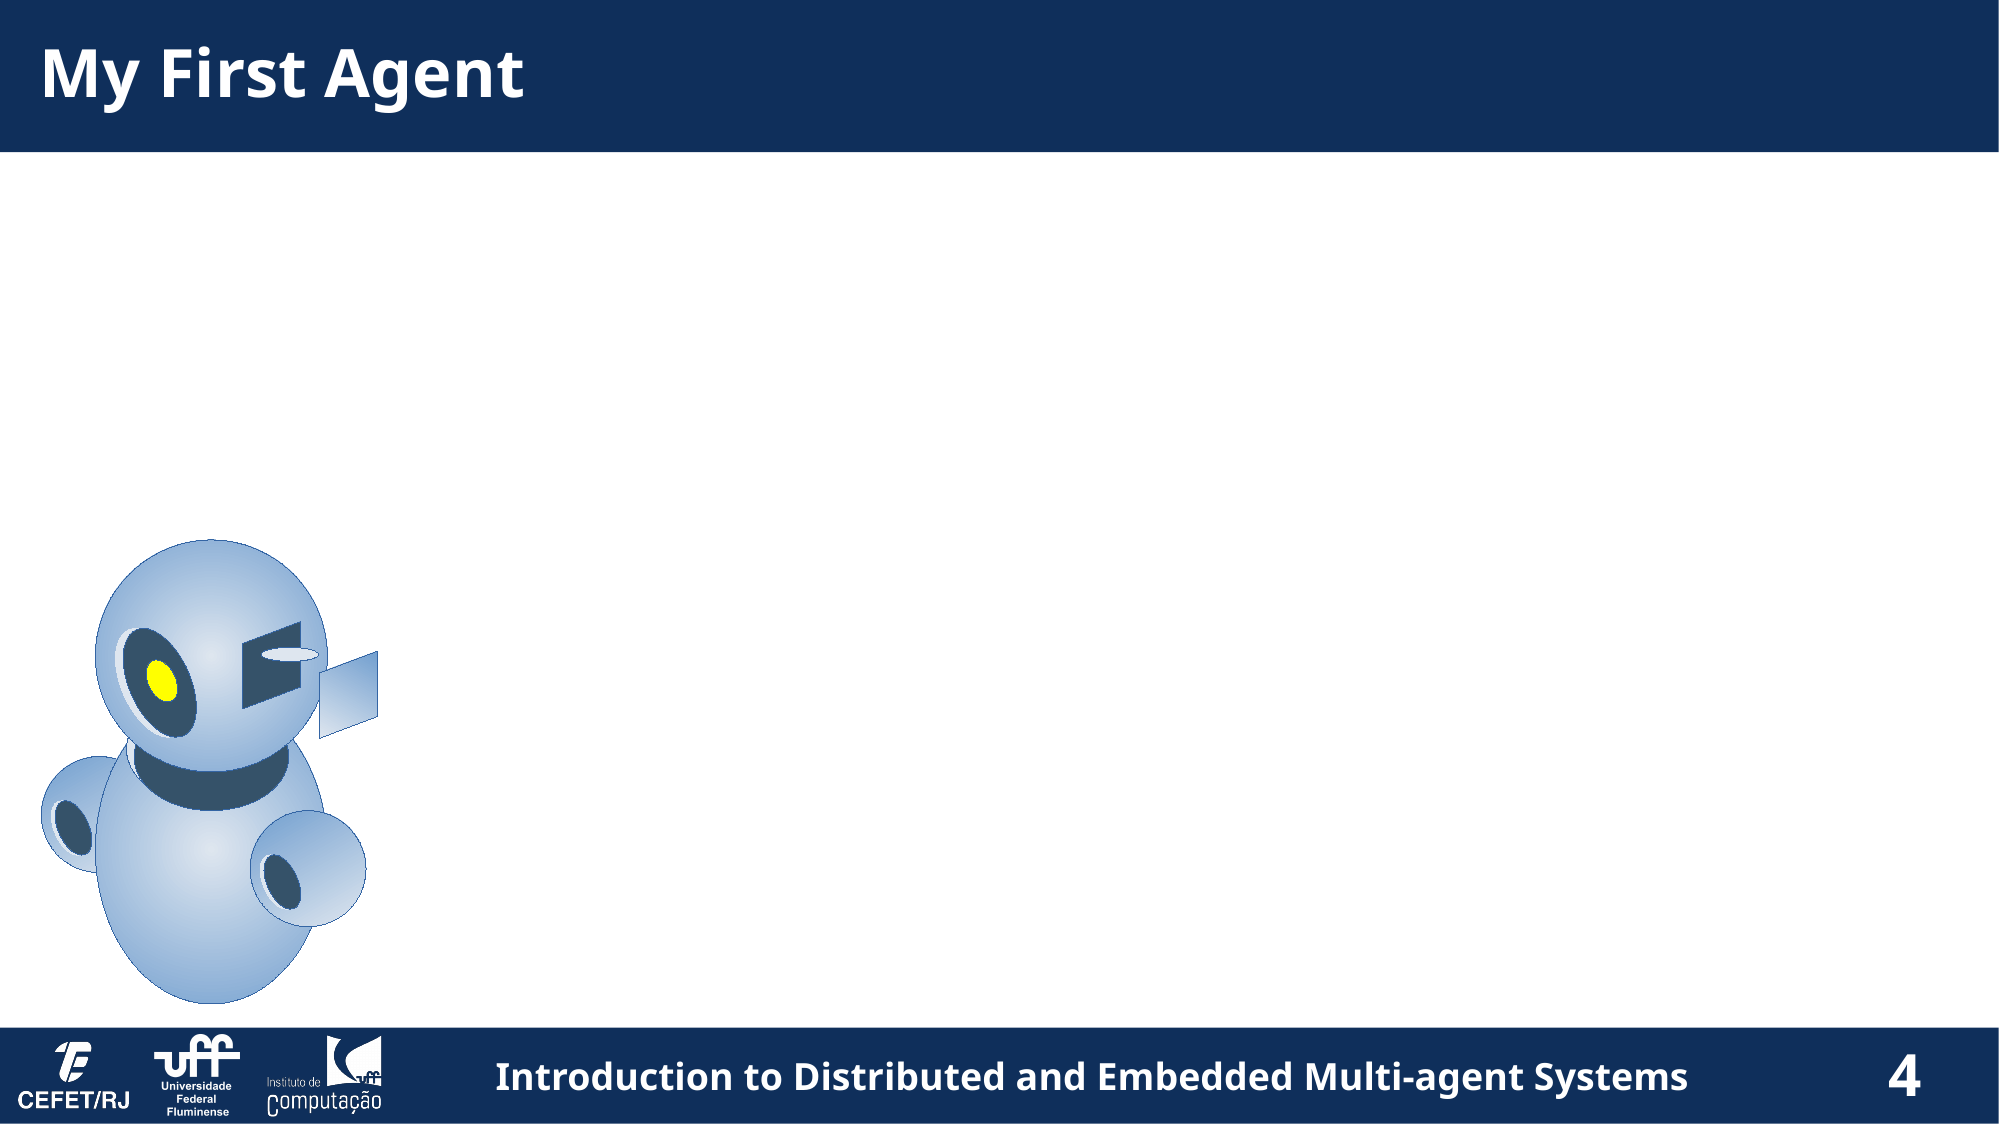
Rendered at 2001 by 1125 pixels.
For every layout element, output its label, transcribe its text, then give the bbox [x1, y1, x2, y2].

picture [153, 1033, 241, 1121]
text_box My First Agent [25, 23, 1999, 119]
picture [265, 1033, 383, 1117]
picture [18, 1021, 129, 1125]
text_box [41, 539, 378, 1004]
